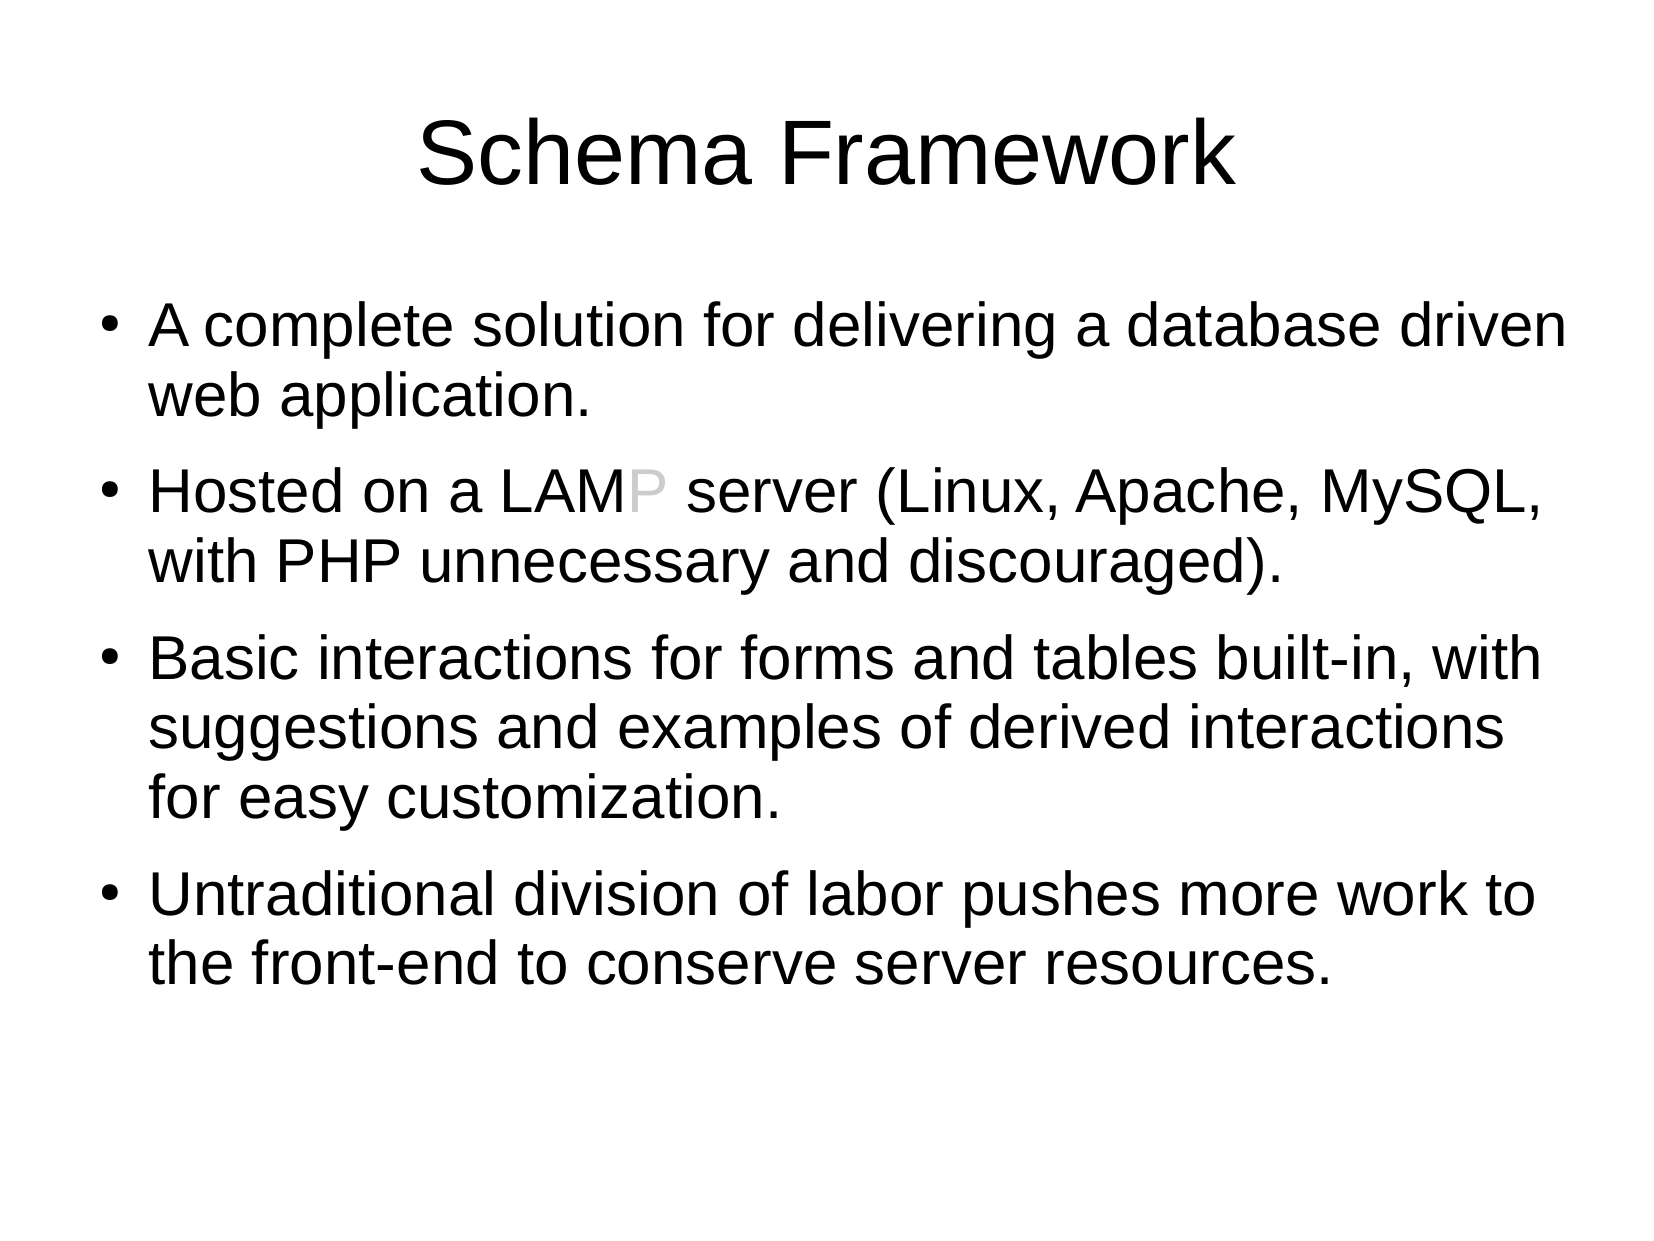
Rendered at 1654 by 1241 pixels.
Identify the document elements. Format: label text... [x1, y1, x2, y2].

title Schema Framework [82, 49, 1571, 257]
list A complete solution for delivering a database driven web application. Hosted on a LAMP server (Linux, Apache, MySQL, with PHP unnecessary and discouraged). Basic interactions for forms and tables built-in, with suggestions and examples of derived interactions for easy customization. Untraditional division of labor pushes more work to the front-end to conserve server resources. [82, 290, 1571, 1010]
